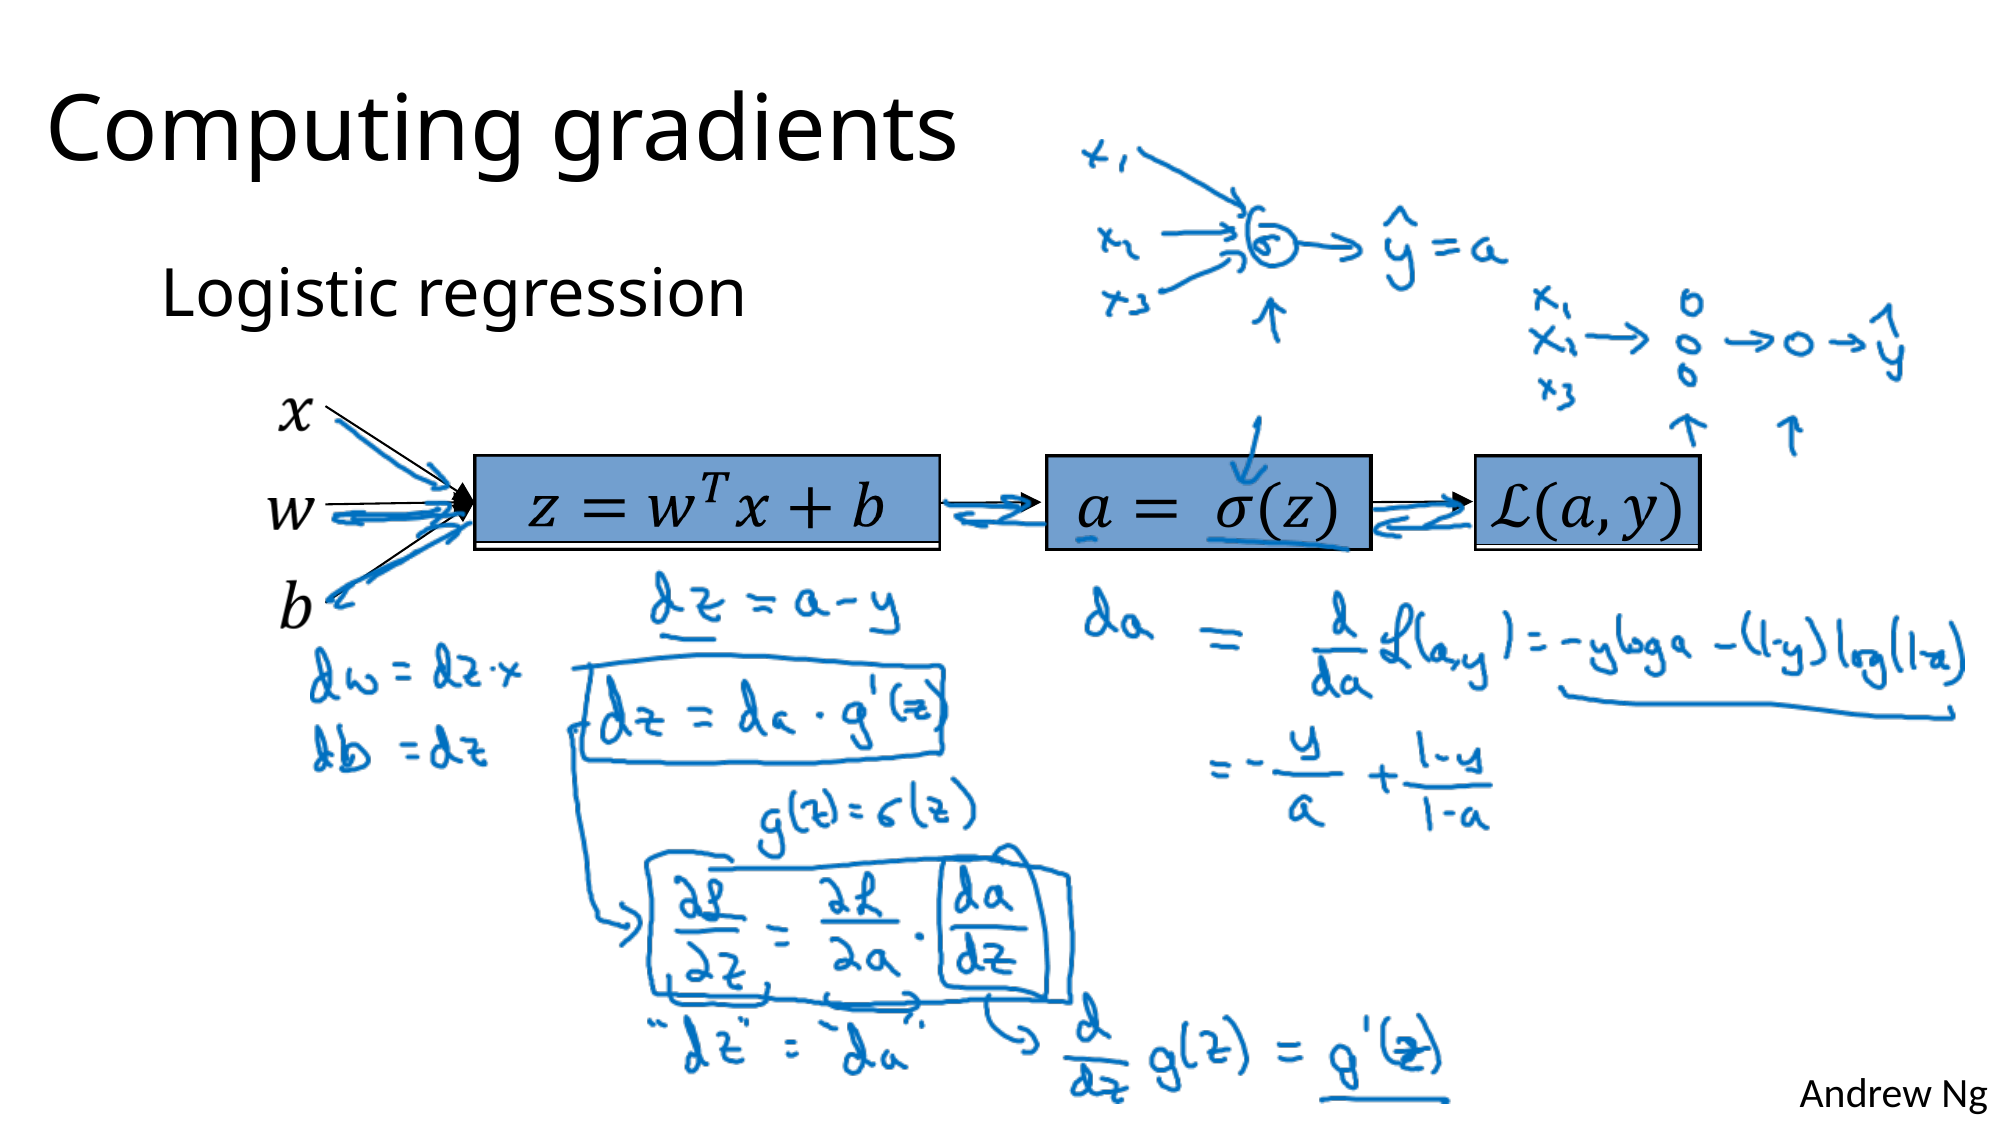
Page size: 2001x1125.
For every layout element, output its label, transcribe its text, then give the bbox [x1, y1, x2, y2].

title Computing gradients [30, 15, 1755, 233]
text_box [268, 365, 310, 447]
text_box Logistic regression [145, 242, 310, 338]
picture [310, 139, 1965, 1104]
text_box [240, 464, 310, 545]
text_box [268, 562, 310, 644]
